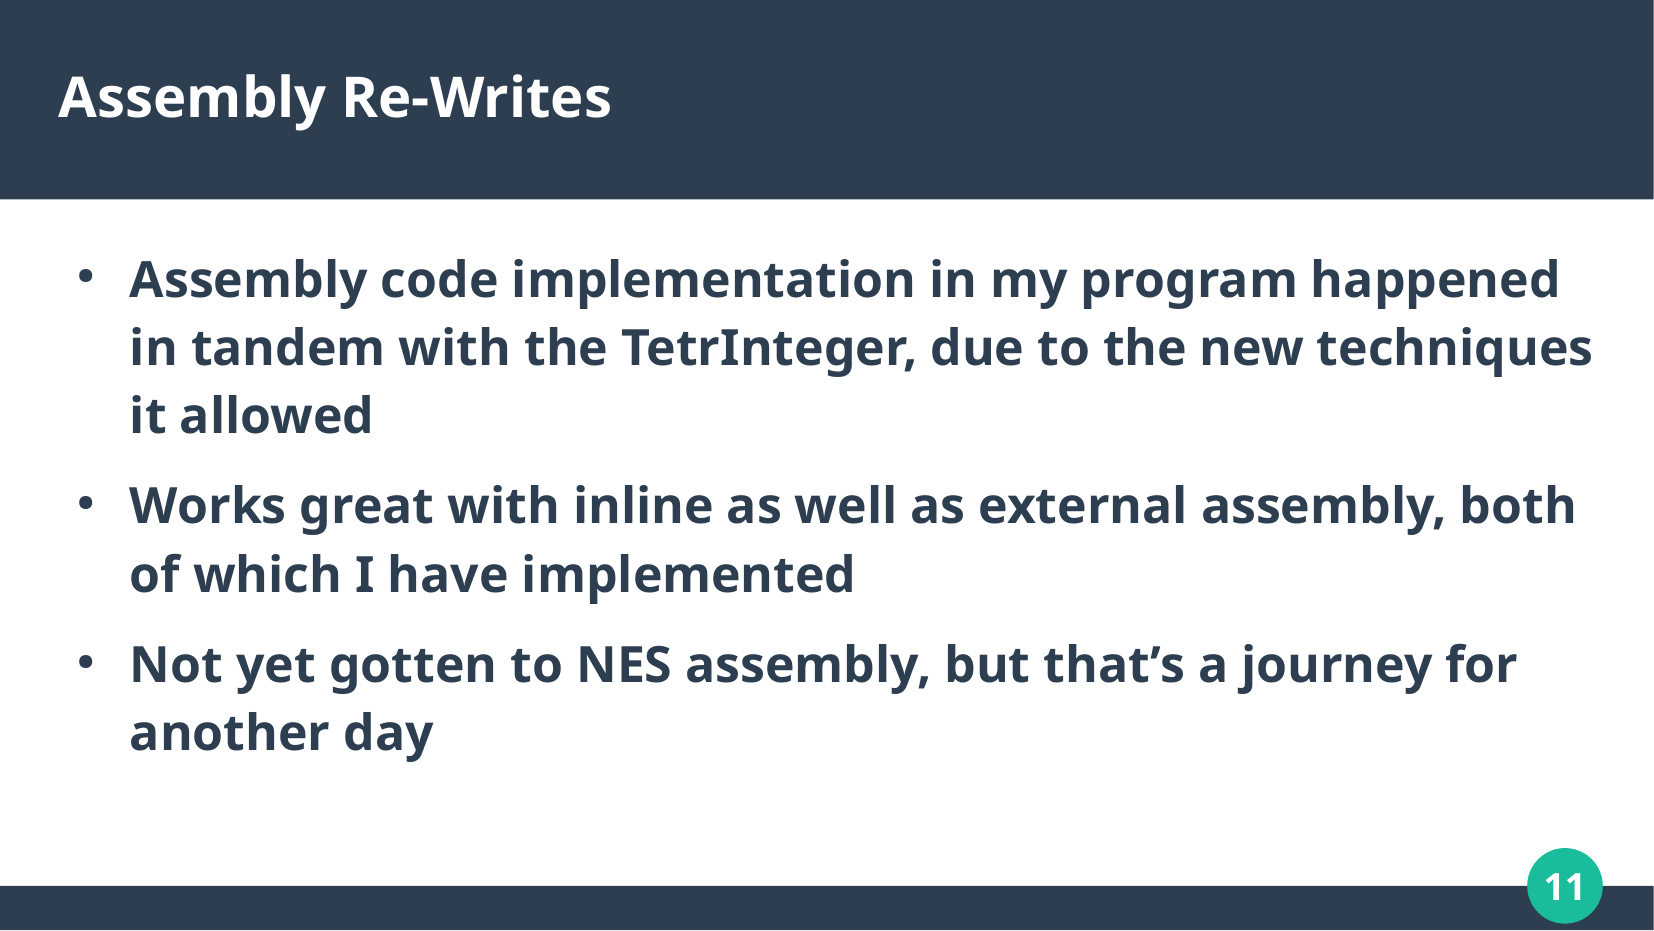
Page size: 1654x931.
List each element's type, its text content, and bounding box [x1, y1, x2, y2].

list Assembly code implementation in my program happened in tandem with the TetrInteger, due to the new techniques it allowed Works great with inline as well as external assembly, both of which I have implemented Not yet gotten to NES assembly, but that’s a journey for another day [59, 243, 1595, 864]
title Assembly Re-Writes [59, 37, 1595, 155]
